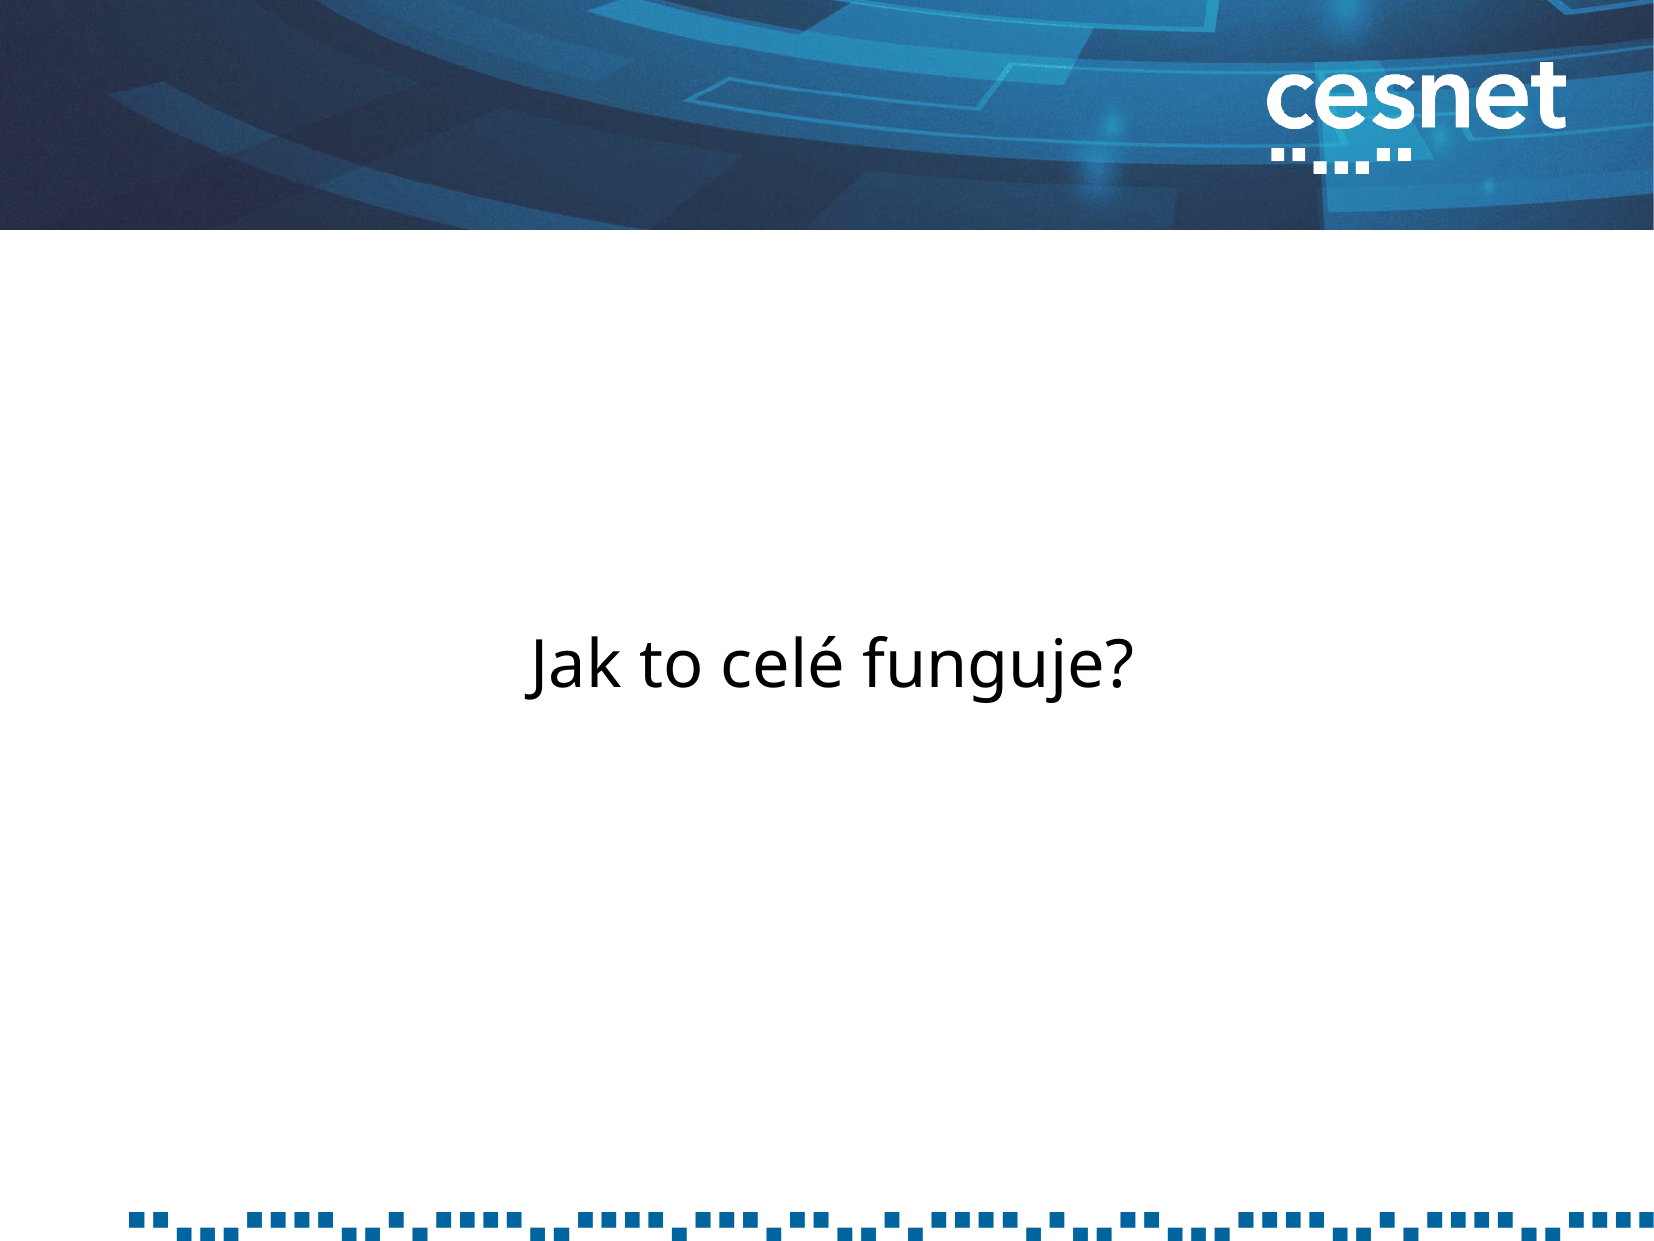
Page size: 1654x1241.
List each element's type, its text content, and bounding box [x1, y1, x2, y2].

picture [1266, 62, 1567, 174]
picture [129, 1212, 1654, 1241]
subtitle Jak to celé funguje? [129, 307, 1536, 1016]
